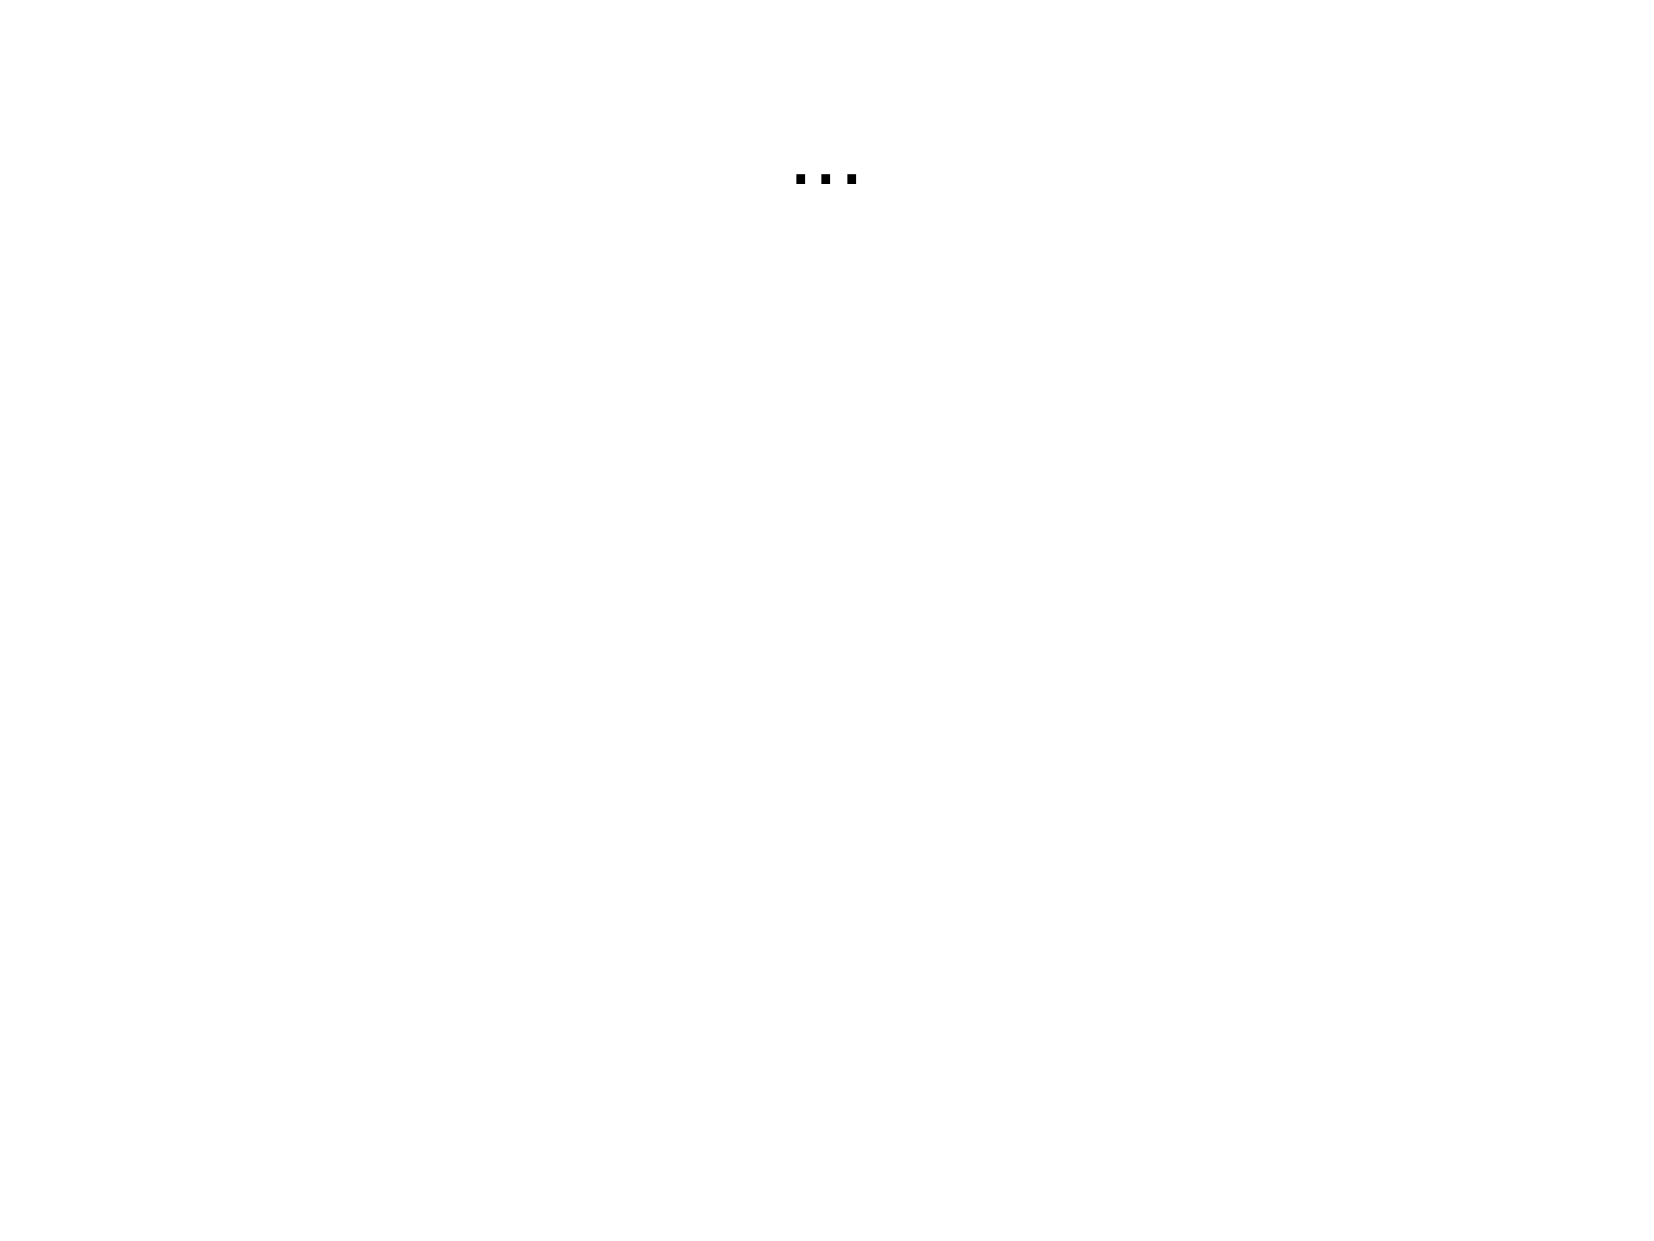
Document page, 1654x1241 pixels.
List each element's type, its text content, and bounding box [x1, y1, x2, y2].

title ... [82, 49, 1571, 257]
